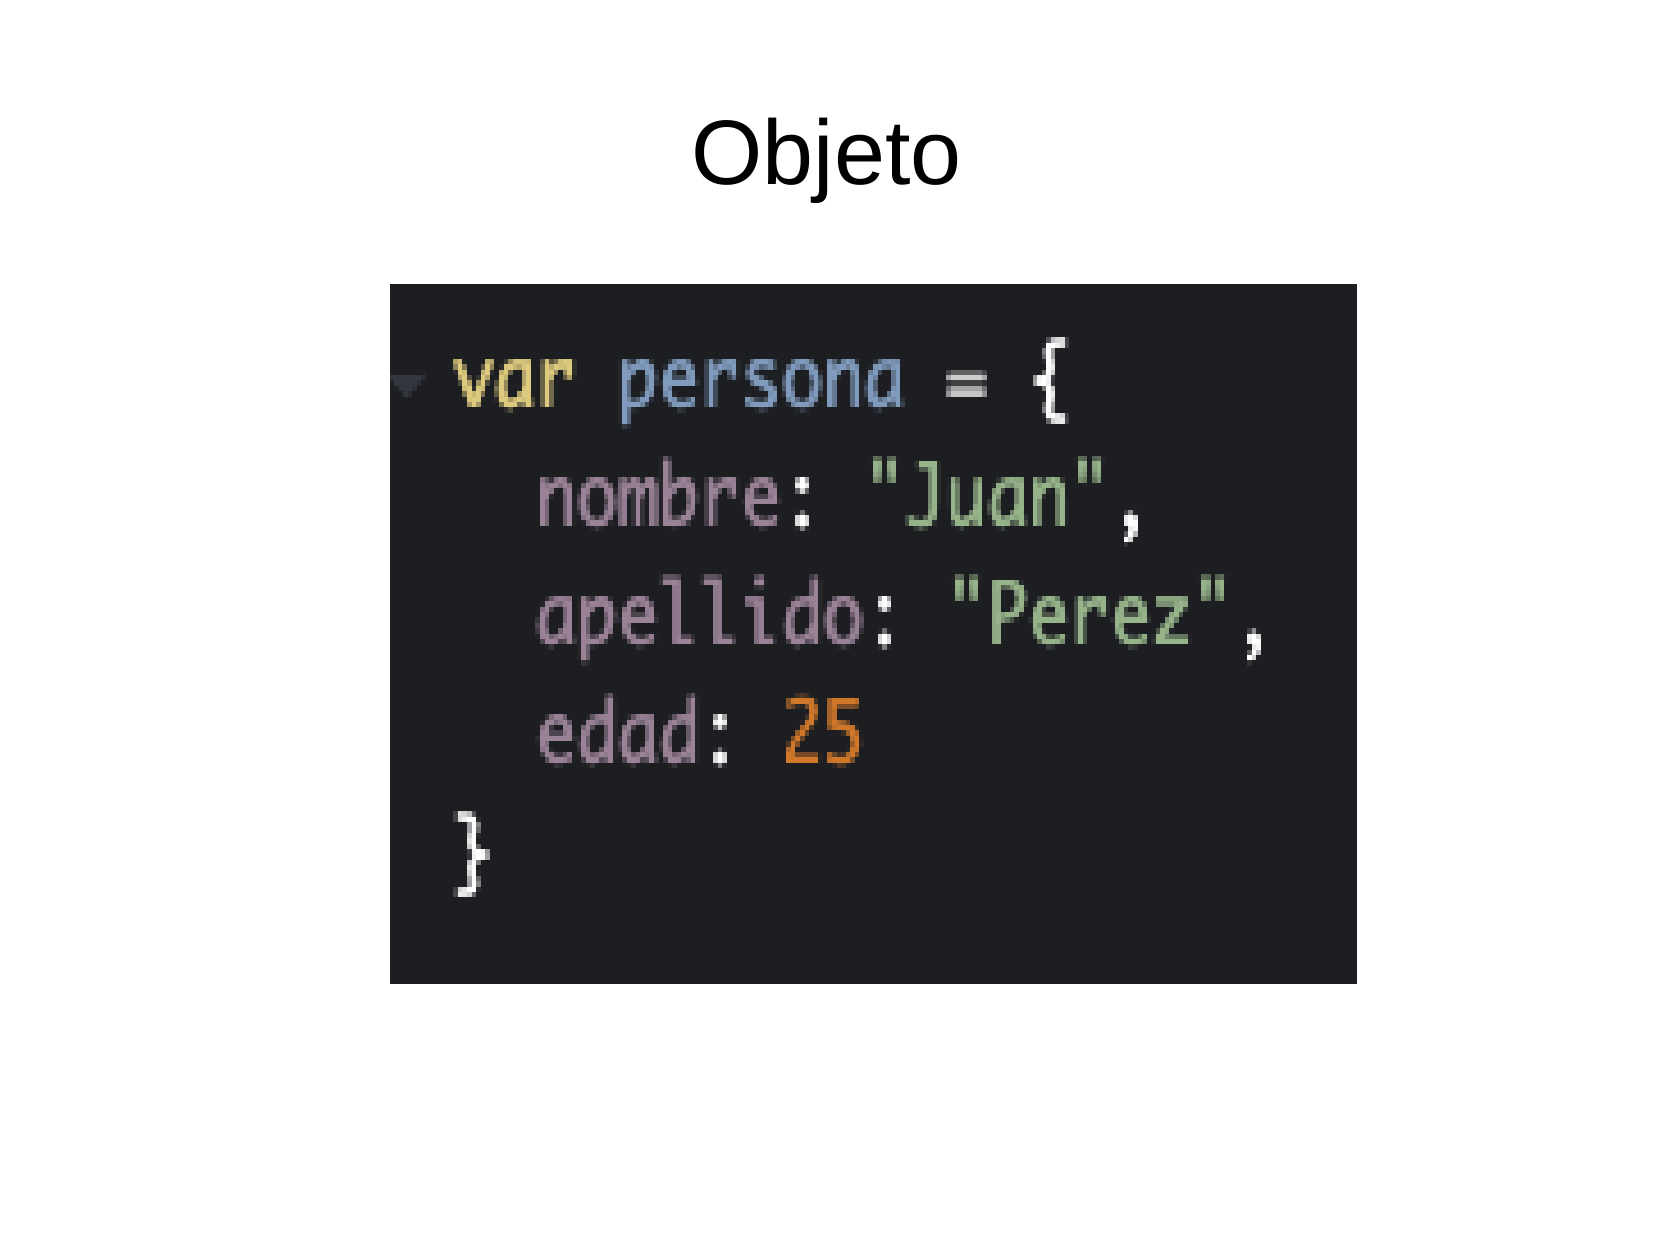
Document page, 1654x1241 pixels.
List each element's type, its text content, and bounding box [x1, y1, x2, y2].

picture [390, 284, 1357, 984]
title Objeto [82, 49, 1571, 257]
